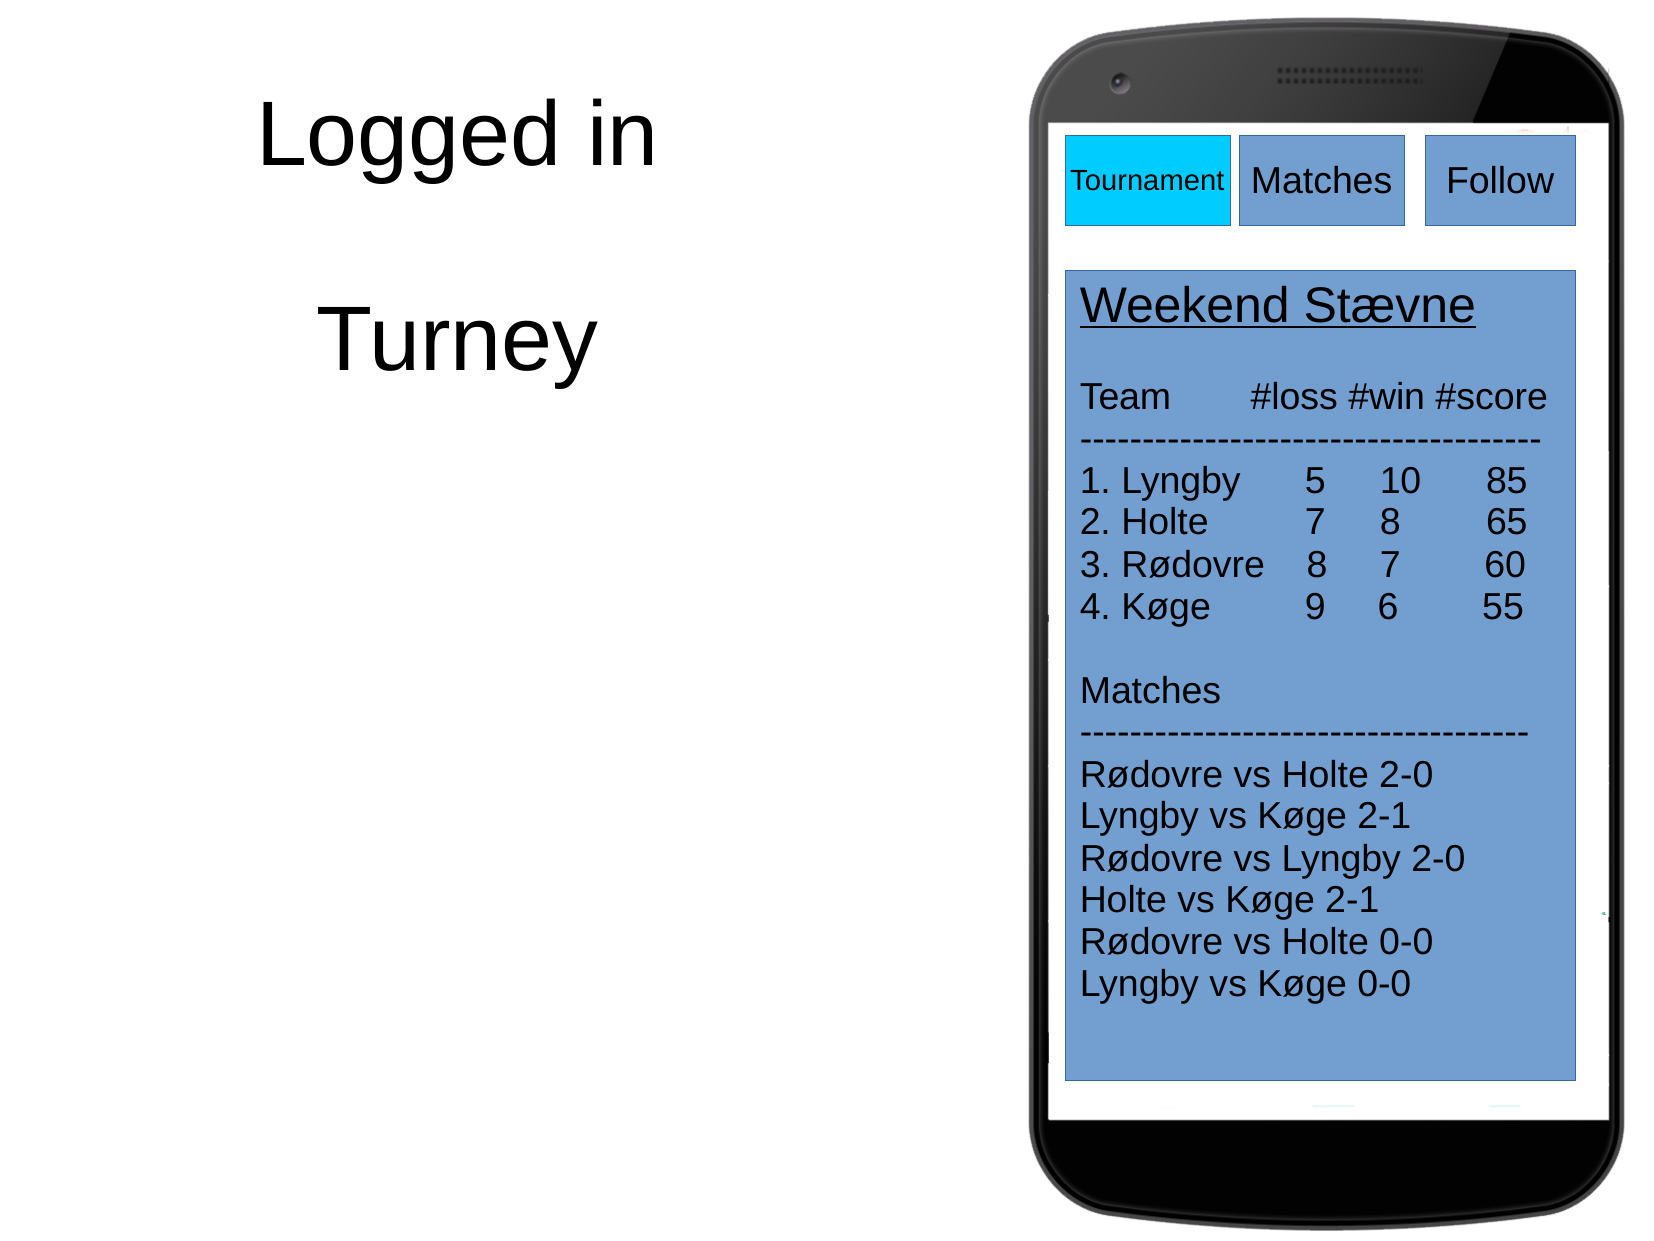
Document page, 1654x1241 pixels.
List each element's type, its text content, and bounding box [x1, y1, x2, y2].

text_box Matches [1239, 135, 1405, 226]
text_box Weekend Stævne Team #loss #win #score ------------------------------------- 1. Lyngby 5 10 85 2. Holte 7 8 65 3. Rødovre 8 7 60 4. Køge 9 6 55 Matches ------------------------------------ Rødovre vs Holte 2-0 Lyngby vs Køge 2-1 Rødovre vs Lyngby 2-0 Holte vs Køge 2-1 Rødovre vs Holte 0-0 Lyngby vs Køge 0-0 [1065, 270, 1576, 1081]
text_box Follow [1425, 135, 1576, 226]
picture [1005, 4, 1643, 1241]
text_box Tournament [1065, 135, 1231, 226]
title Logged in Turney [120, 82, 796, 391]
